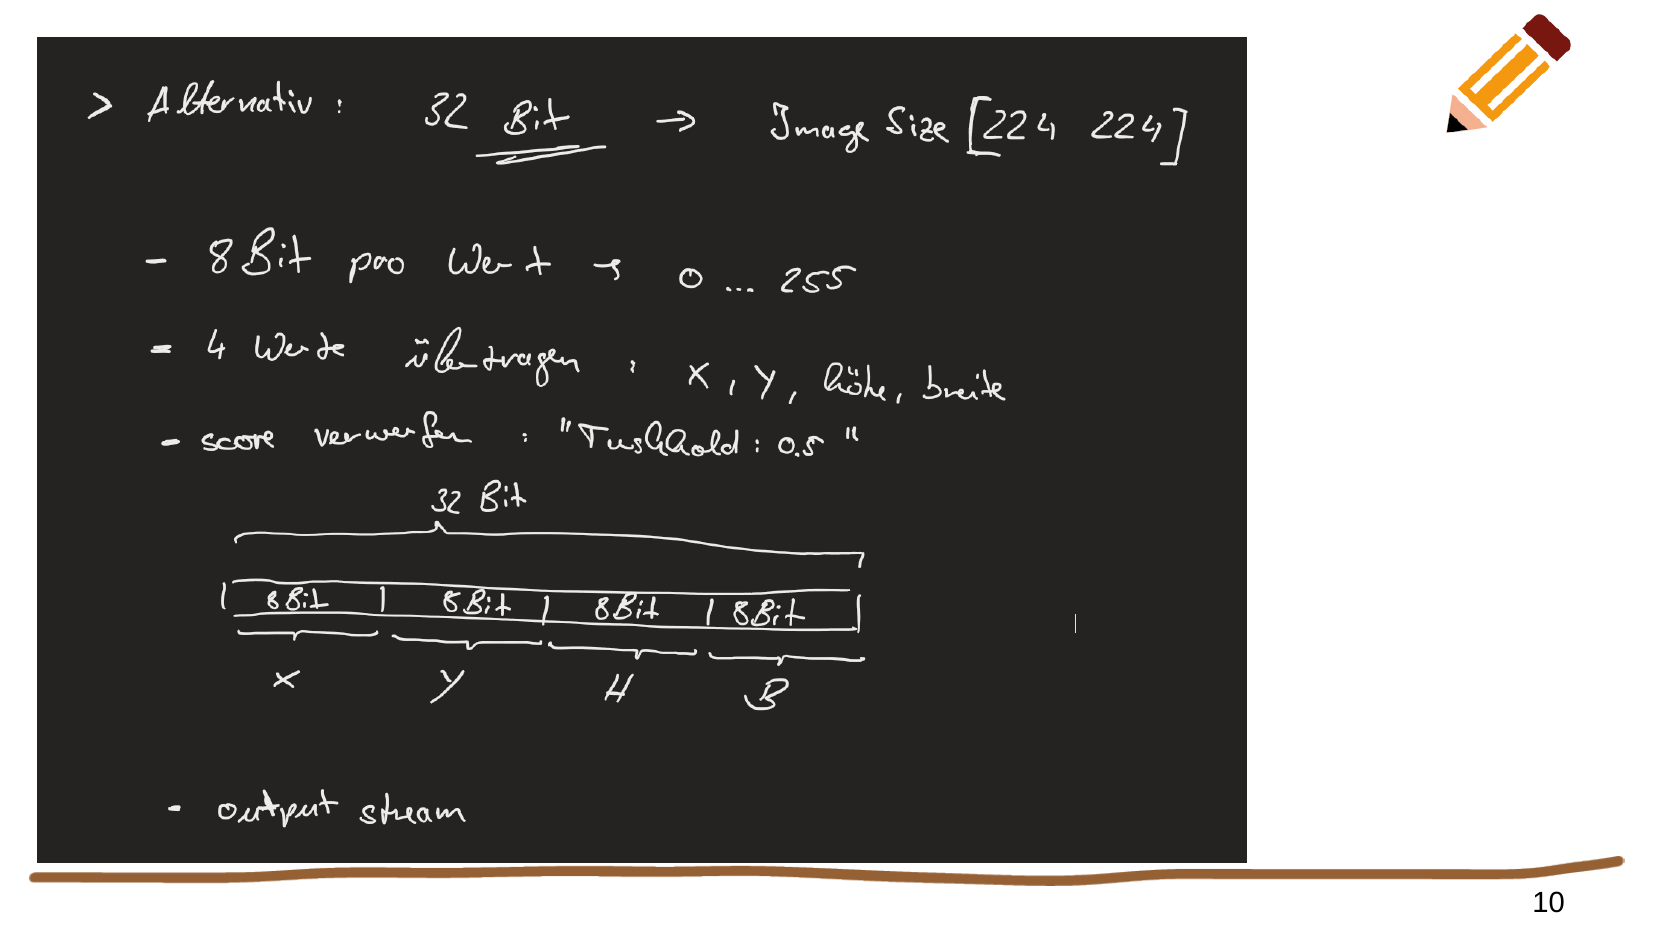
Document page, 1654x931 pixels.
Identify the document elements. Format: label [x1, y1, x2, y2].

picture [29, 37, 1625, 886]
picture [1446, 14, 1571, 133]
